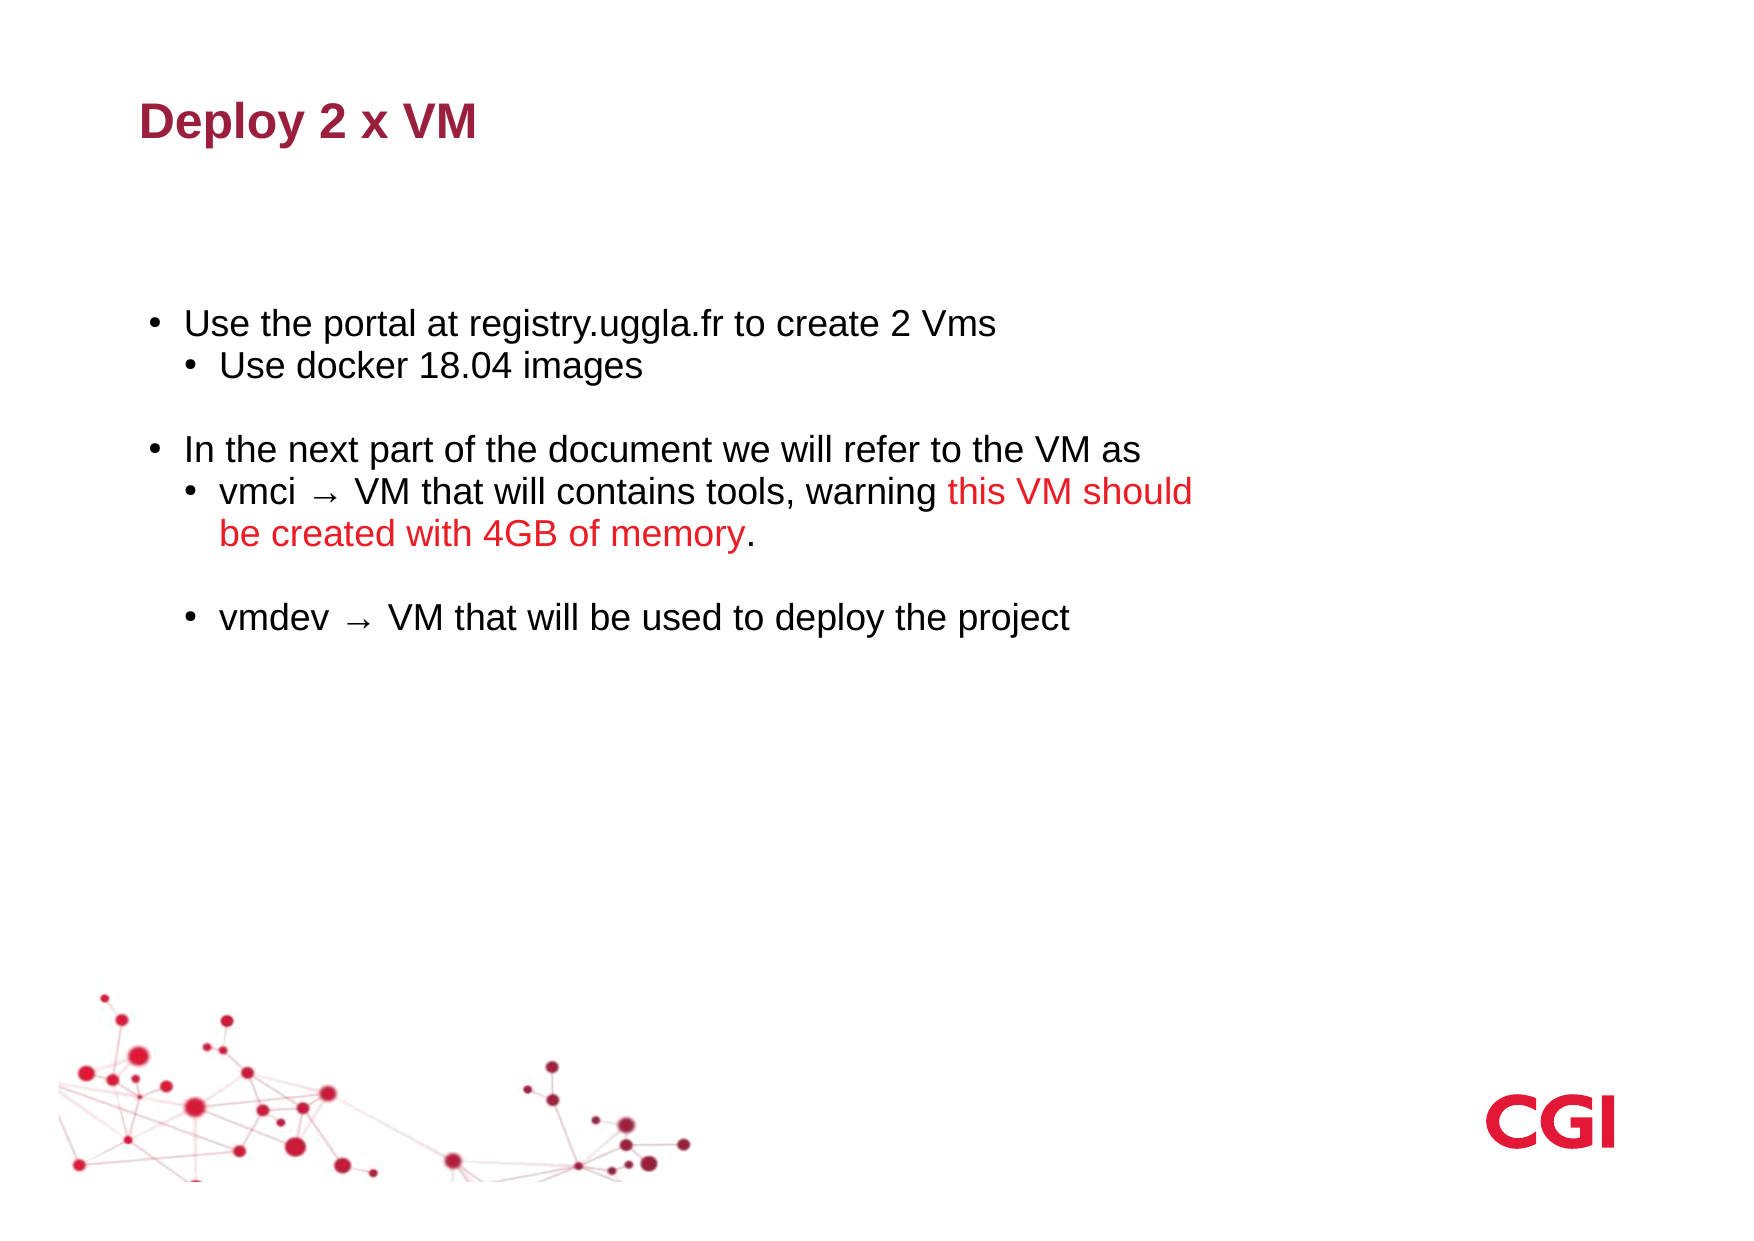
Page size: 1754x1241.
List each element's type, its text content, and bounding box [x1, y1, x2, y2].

picture [58, 965, 738, 1182]
text_box Deploy 2 x VM [138, 88, 1638, 240]
text_box Use the portal at registry.uggla.fr to create 2 Vms Use docker 18.04 images In the next part of the document we will refer to the VM as vmci → VM that will contains tools, warning this VM should be created with 4GB of memory. vmdev → VM that will be used to deploy the project [133, 253, 1259, 1049]
